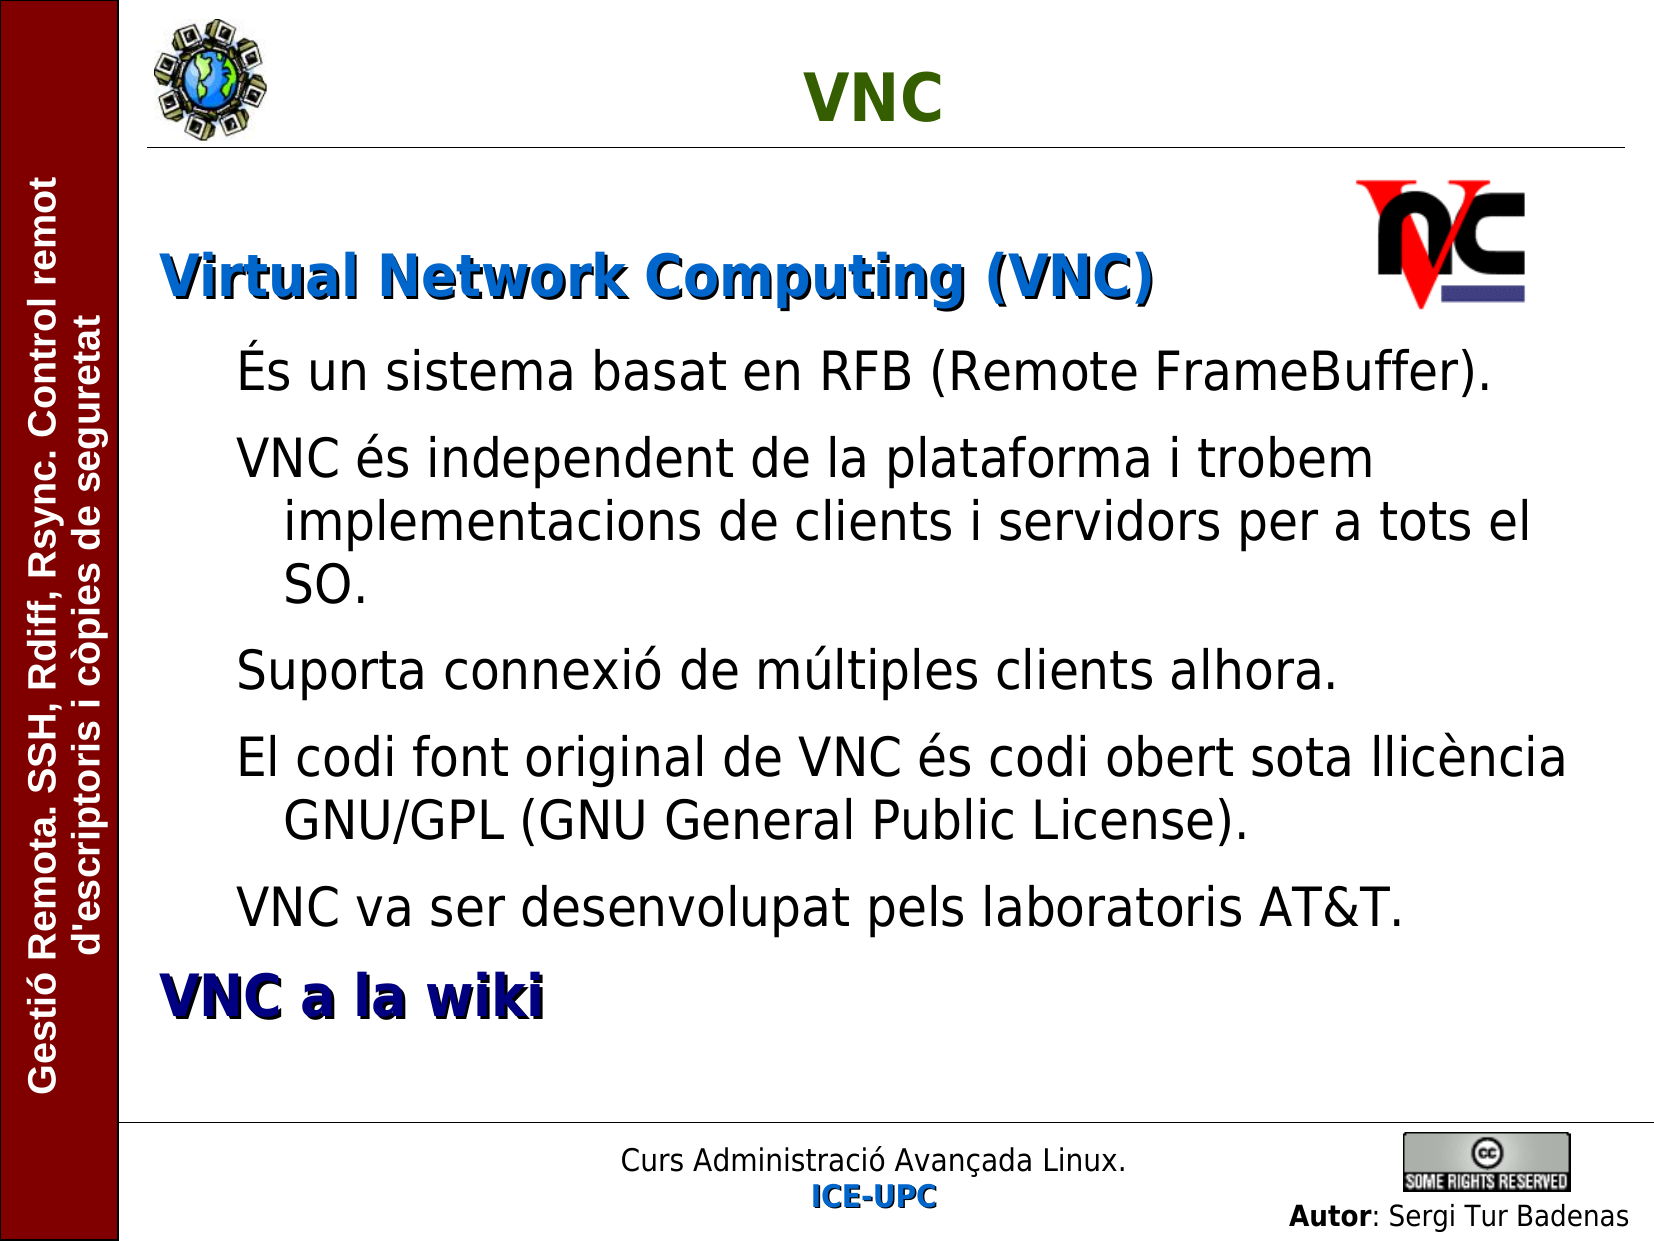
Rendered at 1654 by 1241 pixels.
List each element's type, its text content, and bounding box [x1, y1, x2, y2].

picture [1403, 1132, 1571, 1192]
picture [154, 19, 268, 49]
list Virtual Network Computing (VNC) És un sistema basat en RFB (Remote FrameBuffer). VNC és independent de la plataforma i trobem implementacions de clients i servidors per a tots el SO. Suporta connexió de múltiples clients alhora. El codi font original de VNC és codi obert sota llicència GNU/GPL (GNU General Public License). VNC va ser desenvolupat pels laboratoris AT&T. VNC a la wiki [141, 242, 1630, 1093]
picture [1347, 160, 1536, 325]
title VNC [129, 49, 1619, 148]
